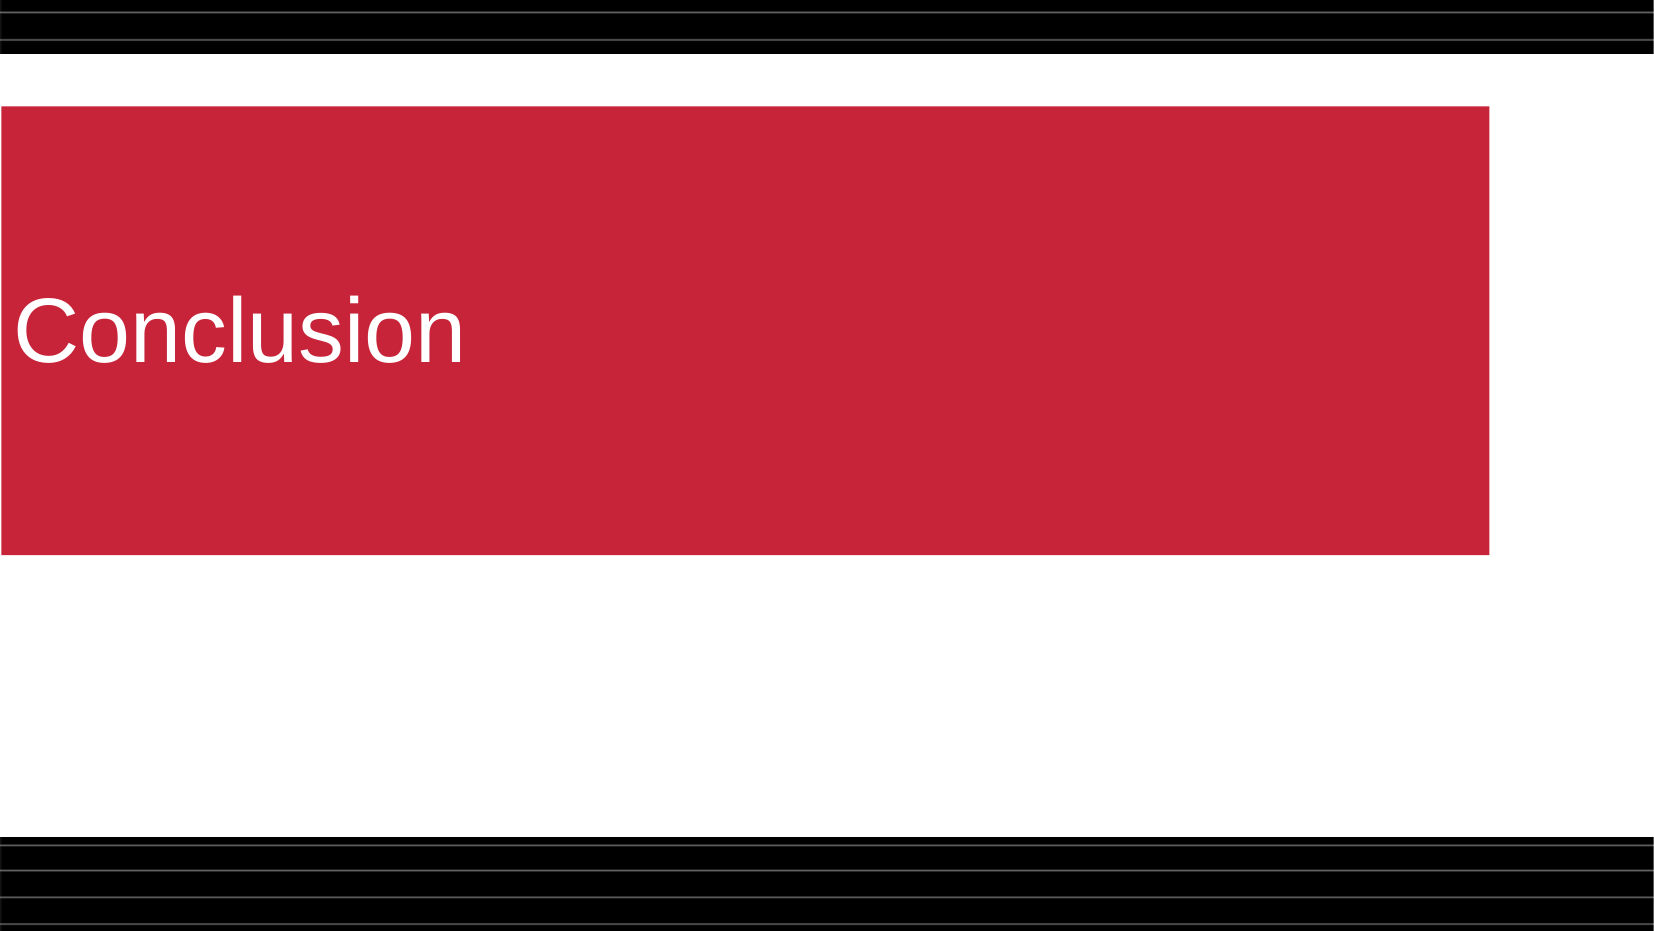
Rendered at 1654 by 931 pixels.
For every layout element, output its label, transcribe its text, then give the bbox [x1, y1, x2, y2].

picture [0, 837, 1654, 931]
title Conclusion [1, 106, 1490, 556]
picture [0, 0, 1654, 54]
